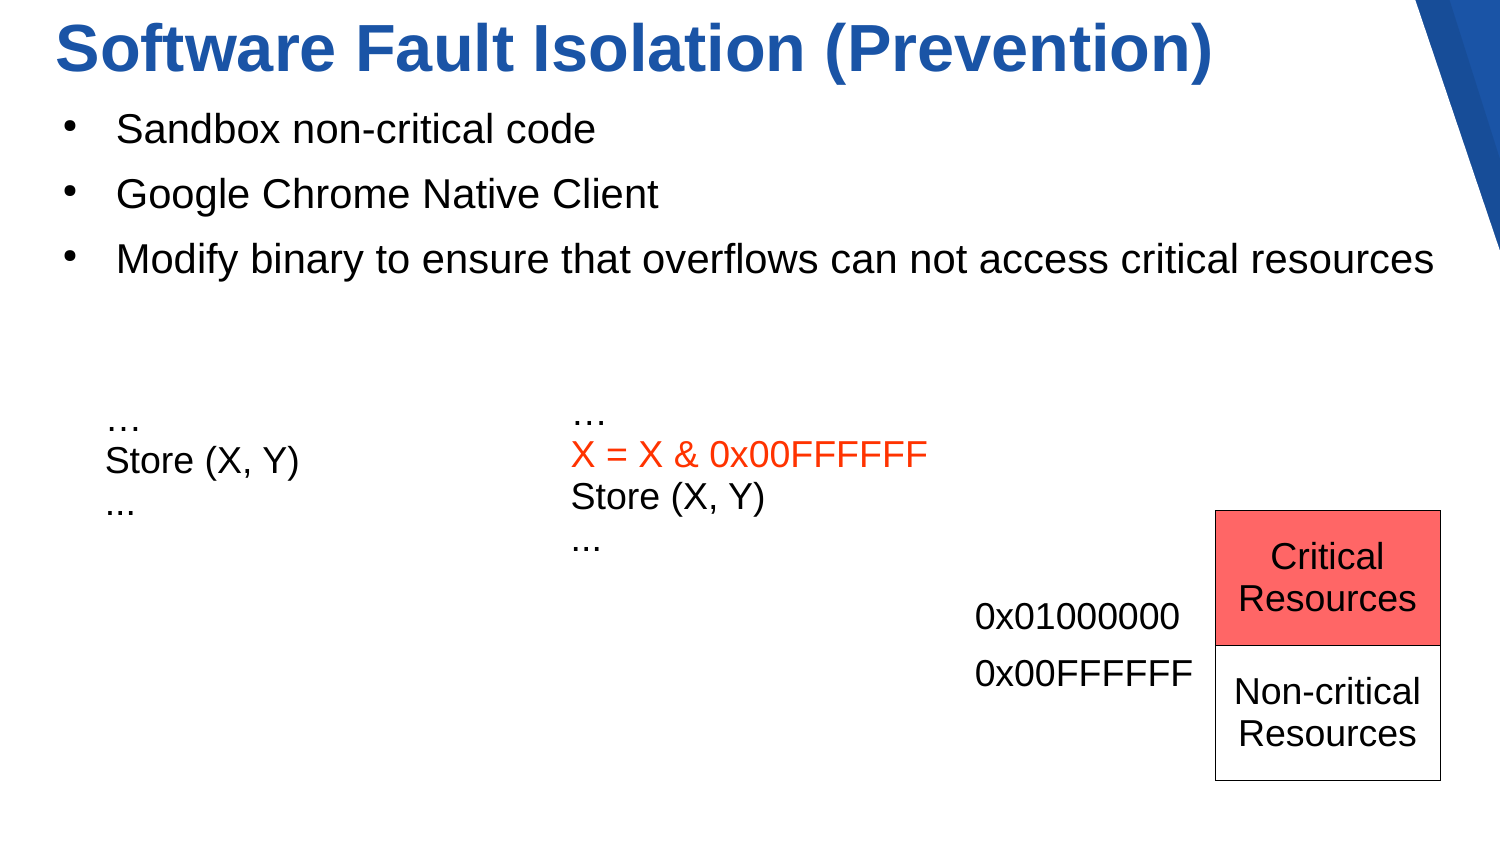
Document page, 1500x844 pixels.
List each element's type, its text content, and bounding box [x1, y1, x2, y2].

text_box 0x01000000 [960, 588, 1196, 646]
text_box … Store (X, Y) ... [90, 390, 555, 531]
text_box … X = X & 0x00FFFFFF Store (X, Y) ... [555, 384, 1051, 567]
title Software Fault Isolation (Prevention) [40, 32, 1366, 87]
text_box 0x00FFFFFF [960, 645, 1220, 702]
text_box Critical Resources [1215, 510, 1441, 646]
text_box Non-critical Resources [1215, 646, 1441, 781]
list Sandbox non-critical code Google Chrome Native Client Modify binary to ensure that overflows can not access critical resources [30, 87, 1486, 526]
